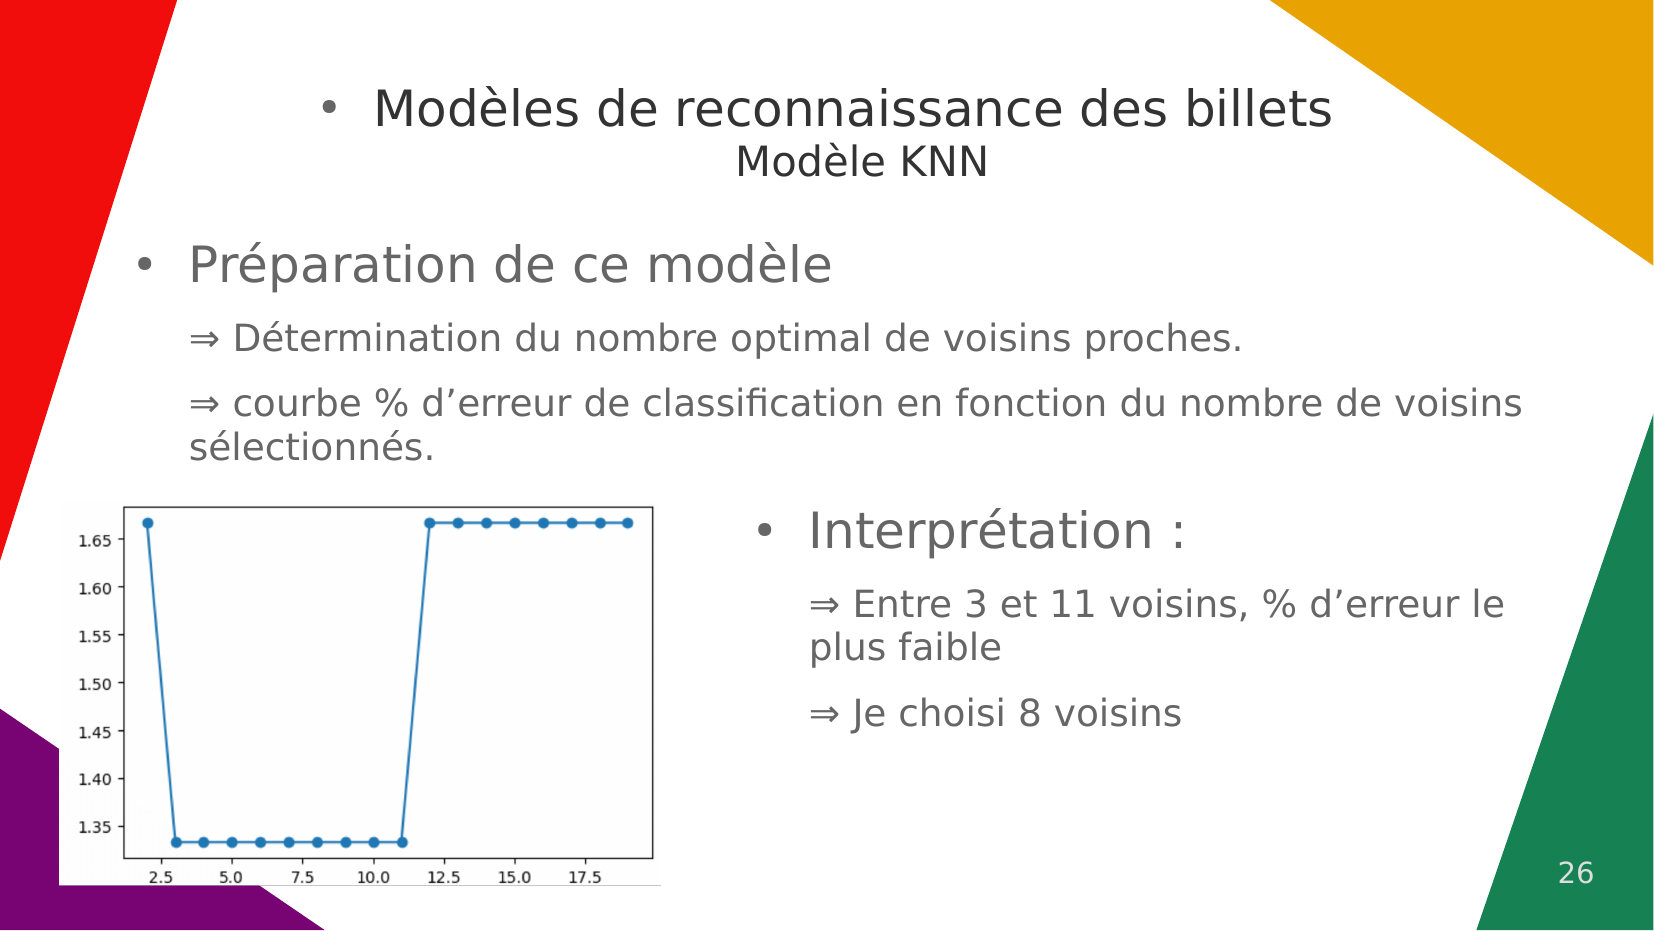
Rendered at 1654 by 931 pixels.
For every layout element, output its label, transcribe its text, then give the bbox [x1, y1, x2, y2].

list Interprétation : ⇒ Entre 3 et 11 voisins, % d’erreur le plus faible ⇒ Je choisi 8 voisins [738, 501, 1536, 739]
title Modèles de reconnaissance des billets Modèle KNN [118, 59, 1536, 207]
picture [59, 499, 661, 886]
list Préparation de ce modèle ⇒ Détermination du nombre optimal de voisins proches. ⇒ courbe % d’erreur de classification en fonction du nombre de voisins sélectionnés. [118, 236, 1536, 473]
